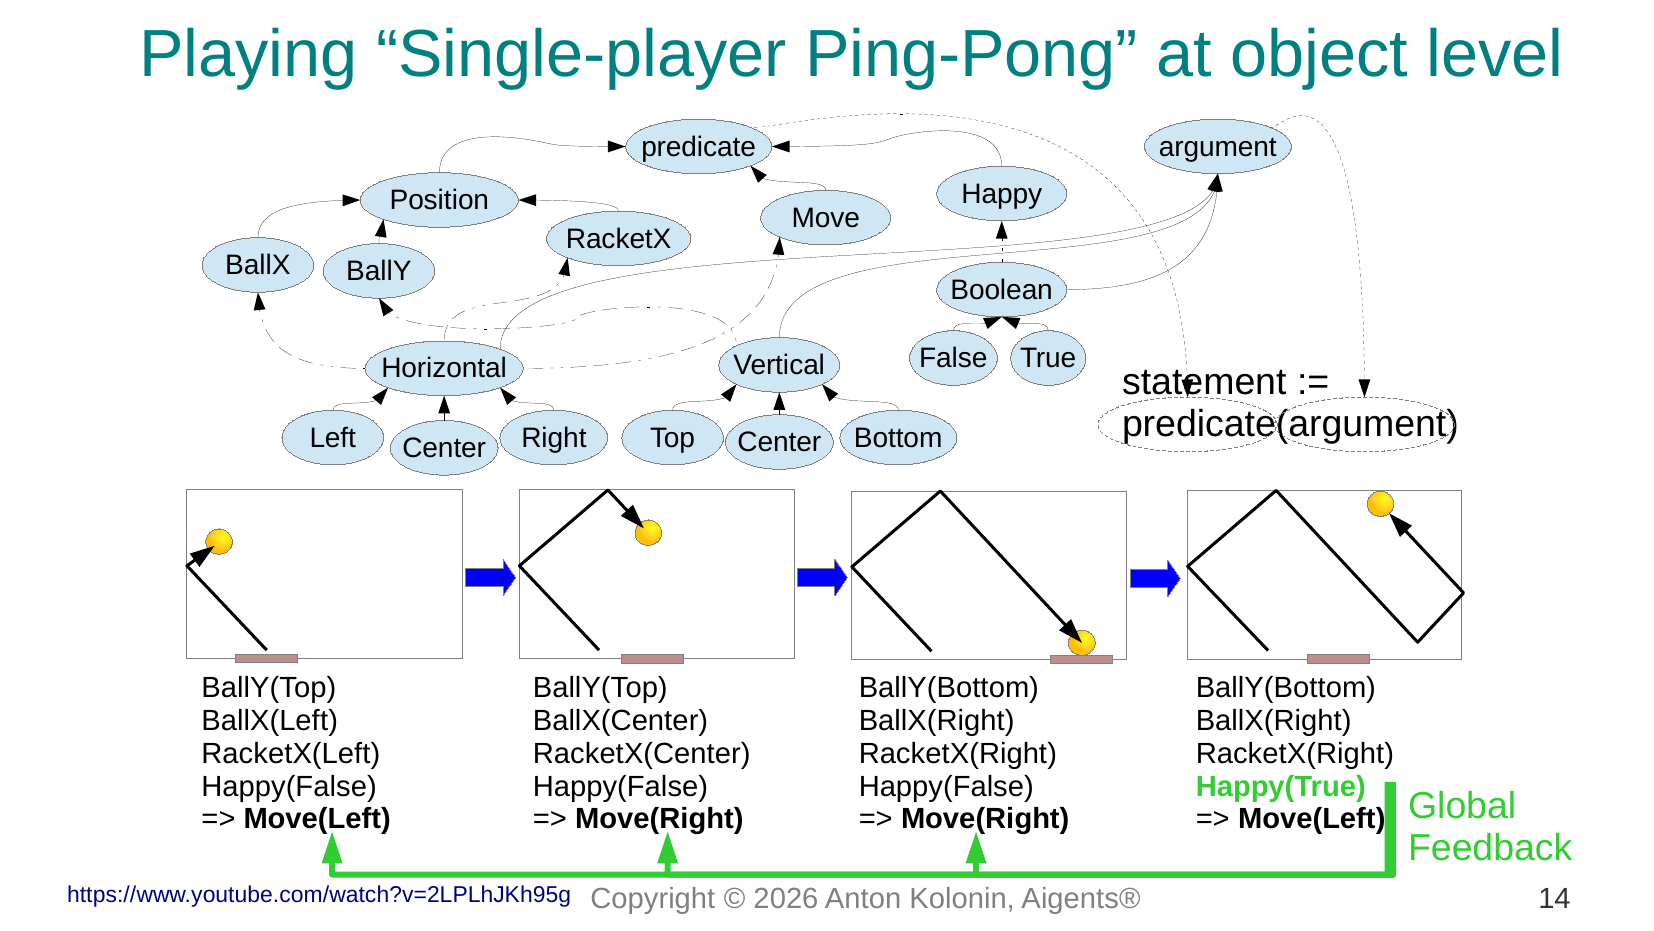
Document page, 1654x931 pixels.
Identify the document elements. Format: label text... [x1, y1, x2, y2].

text_box Position [360, 172, 519, 228]
text_box Top [621, 410, 724, 465]
text_box [1307, 654, 1370, 663]
text_box Horizontal [364, 341, 524, 396]
text_box [465, 559, 516, 596]
text_box BallY(Top) BallX(Center) RacketX(Center) Happy(False) => Move(Right) [518, 663, 817, 871]
text_box BallY(Bottom) BallX(Right) RacketX(Right) Happy(False) => Move(Right) [843, 663, 1135, 871]
text_box BallY(Top) BallX(Left) RacketX(Left) Happy(False) => Move(Left) [186, 663, 477, 874]
text_box Left [281, 410, 384, 465]
text_box predicate [625, 119, 772, 174]
text_box Bottom [839, 410, 957, 465]
text_box [1367, 491, 1394, 517]
text_box Playing “Single-player Ping-Pong” at object level [0, 1, 1654, 104]
text_box BallY [323, 243, 435, 299]
text_box [621, 654, 684, 663]
text_box Center [390, 420, 499, 476]
text_box statement := predicate(argument) [1107, 352, 1494, 469]
text_box False [909, 330, 998, 386]
text_box argument [1144, 119, 1292, 174]
text_box Center [725, 414, 834, 470]
text_box BallX [202, 237, 314, 293]
text_box [797, 559, 848, 596]
text_box Happy [936, 166, 1067, 221]
text_box [635, 519, 662, 546]
text_box Boolean [936, 262, 1067, 317]
text_box [1050, 630, 1113, 663]
text_box BallY(Bottom) BallX(Right) RacketX(Right) Happy(True) => Move(Left) [1181, 663, 1472, 871]
text_box RacketX [546, 211, 691, 266]
text_box [235, 654, 298, 663]
text_box Right [499, 410, 608, 465]
text_box Move [760, 190, 891, 245]
text_box https://www.youtube.com/watch?v=2LPLhJKh95g [52, 874, 587, 915]
text_box [205, 528, 233, 555]
text_box [1130, 560, 1181, 597]
text_box True [1010, 330, 1086, 386]
text_box Vertical [718, 337, 840, 393]
text_box Global Feedback [1393, 776, 1596, 876]
